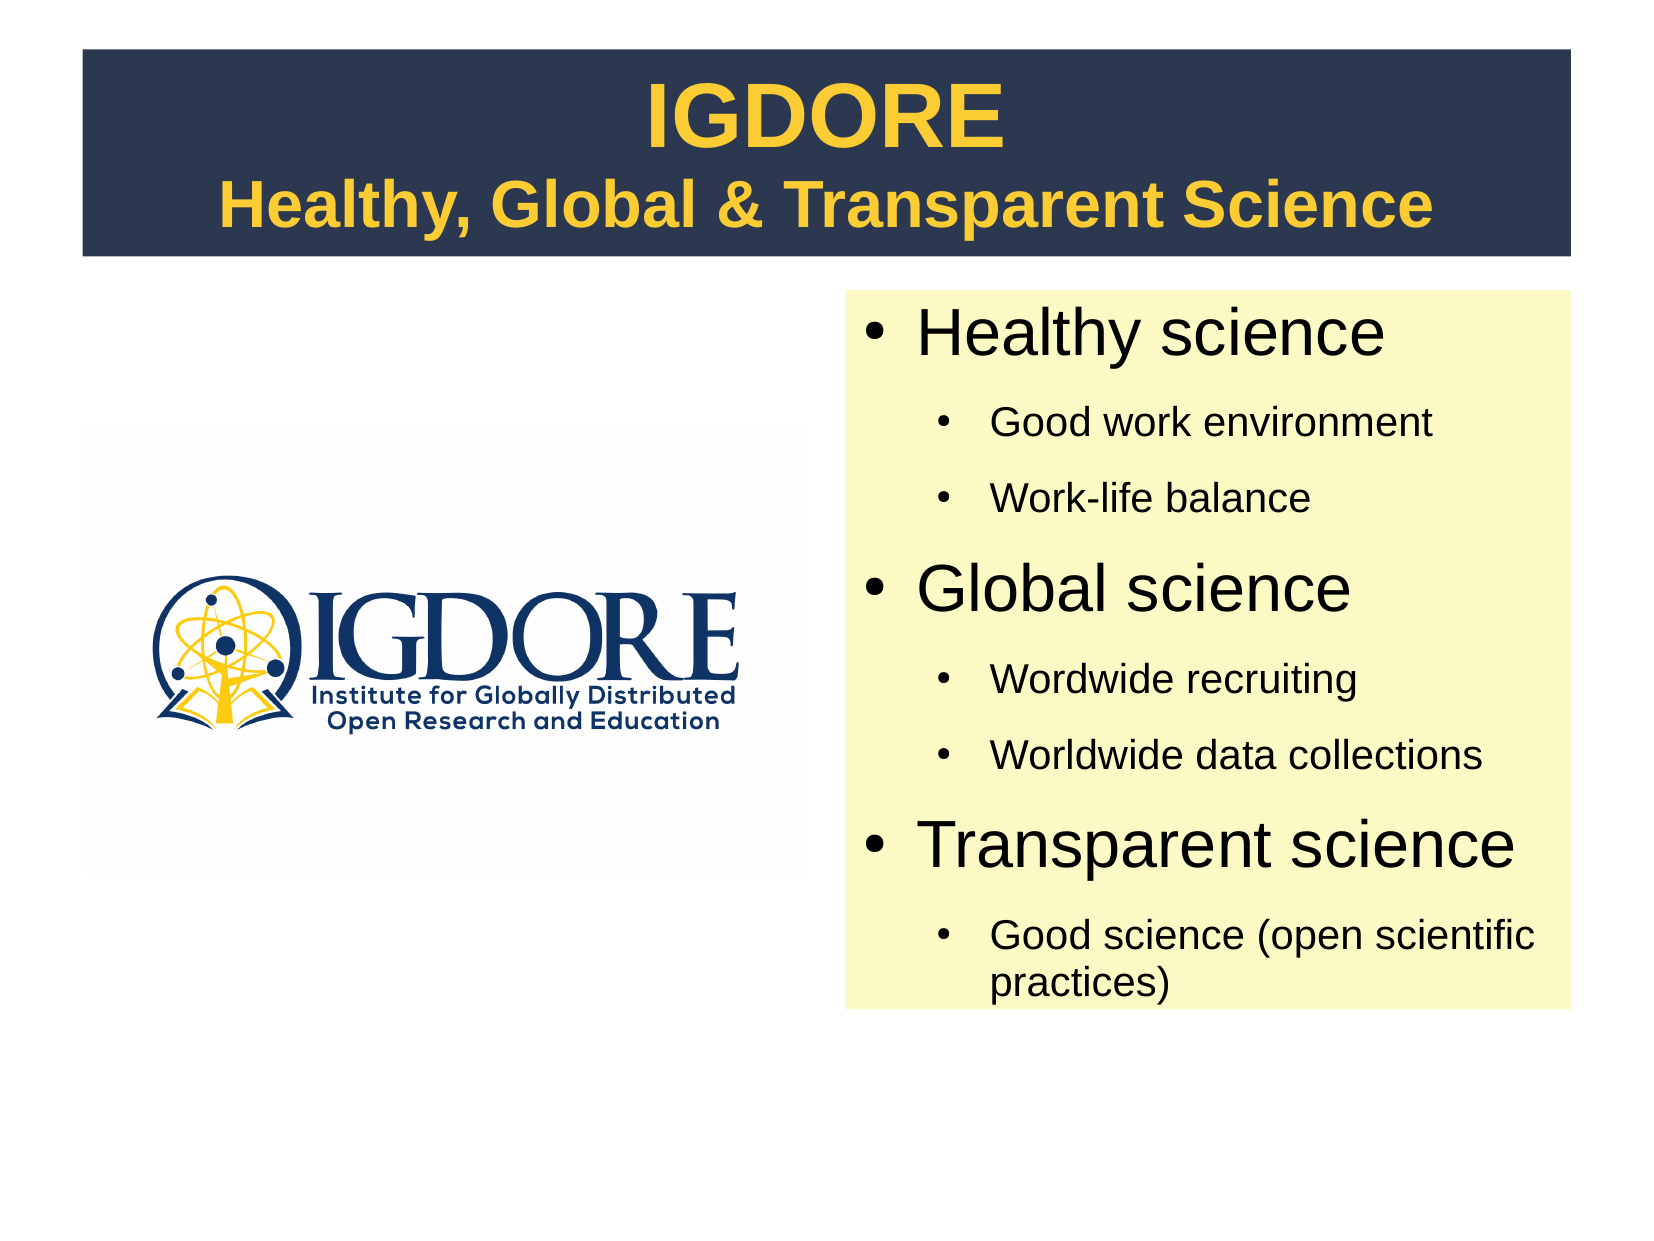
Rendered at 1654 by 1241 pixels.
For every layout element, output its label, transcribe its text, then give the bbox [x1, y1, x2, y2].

list Healthy science Good work environment Work-life balance Global science Wordwide recruiting Worldwide data collections Transparent science Good science (open scientific practices) [845, 290, 1572, 1010]
picture [82, 422, 809, 877]
title IGDORE Healthy, Global & Transparent Science [82, 49, 1571, 257]
